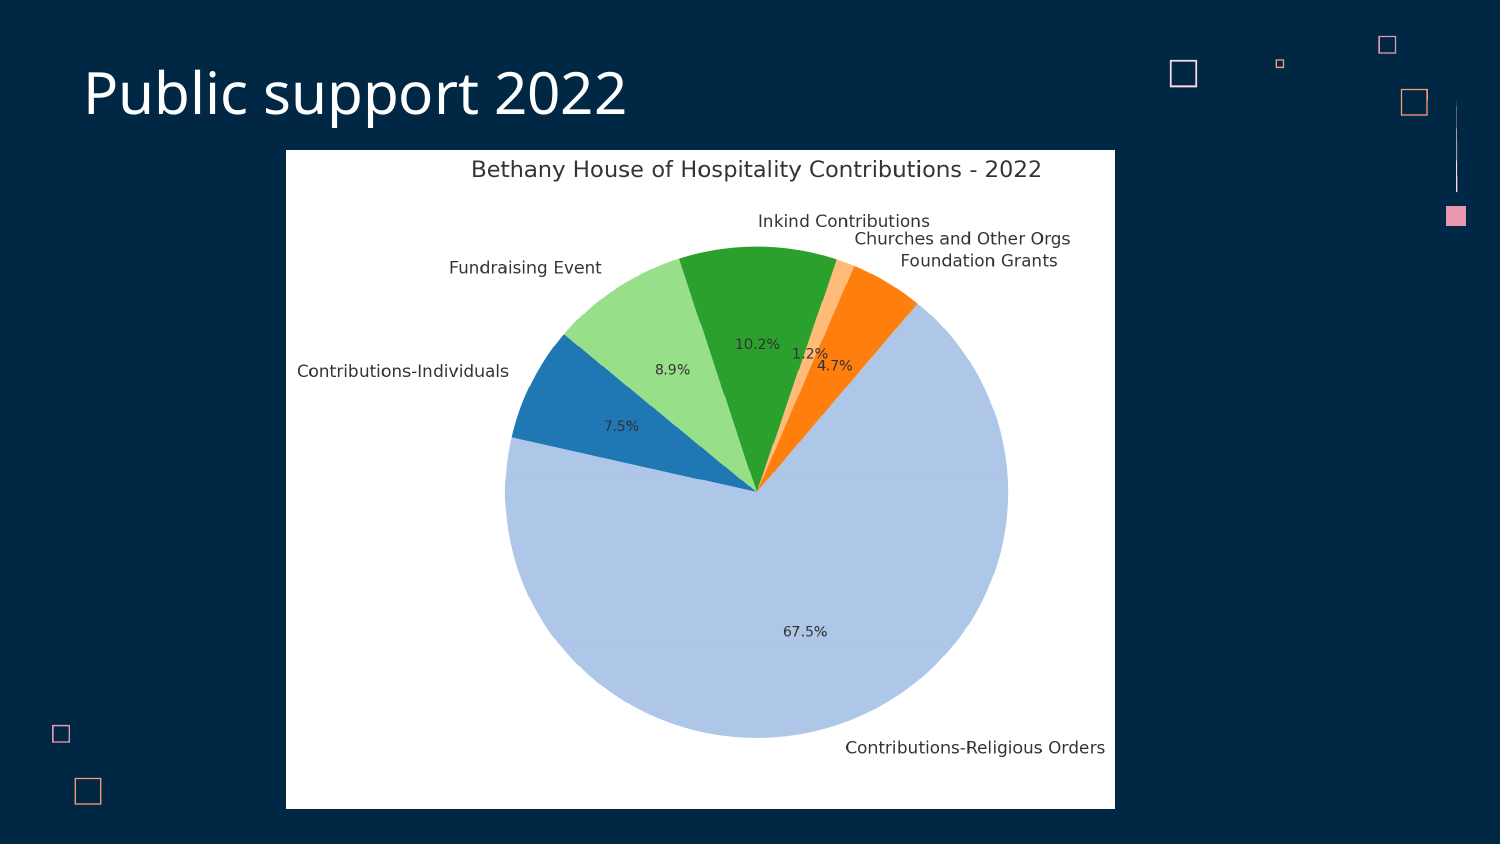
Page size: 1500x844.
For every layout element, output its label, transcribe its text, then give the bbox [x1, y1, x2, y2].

title Public support 2022 [68, 41, 1333, 136]
picture [286, 150, 1115, 809]
